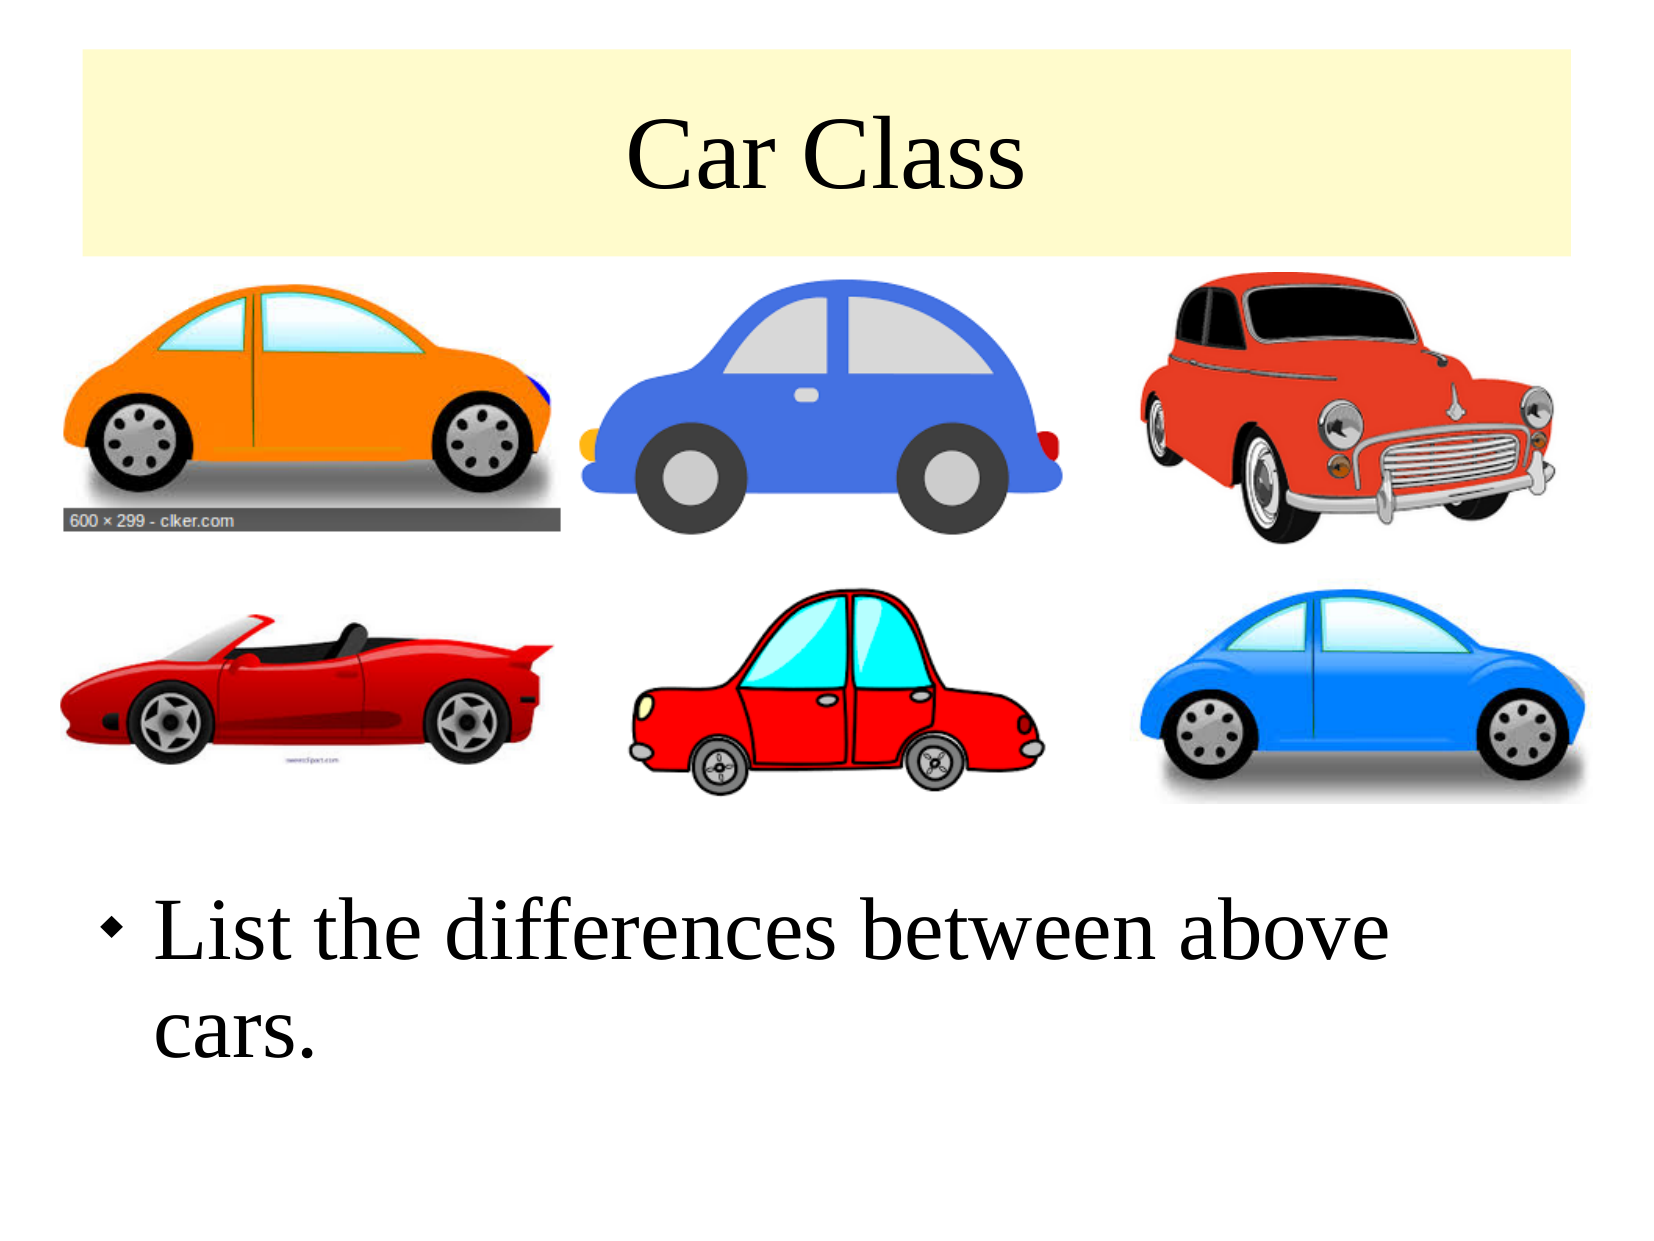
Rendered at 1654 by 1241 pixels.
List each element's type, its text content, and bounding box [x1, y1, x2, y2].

picture [59, 272, 1596, 804]
title Car Class [82, 49, 1571, 257]
list List the differences between above cars. [82, 879, 1571, 1087]
